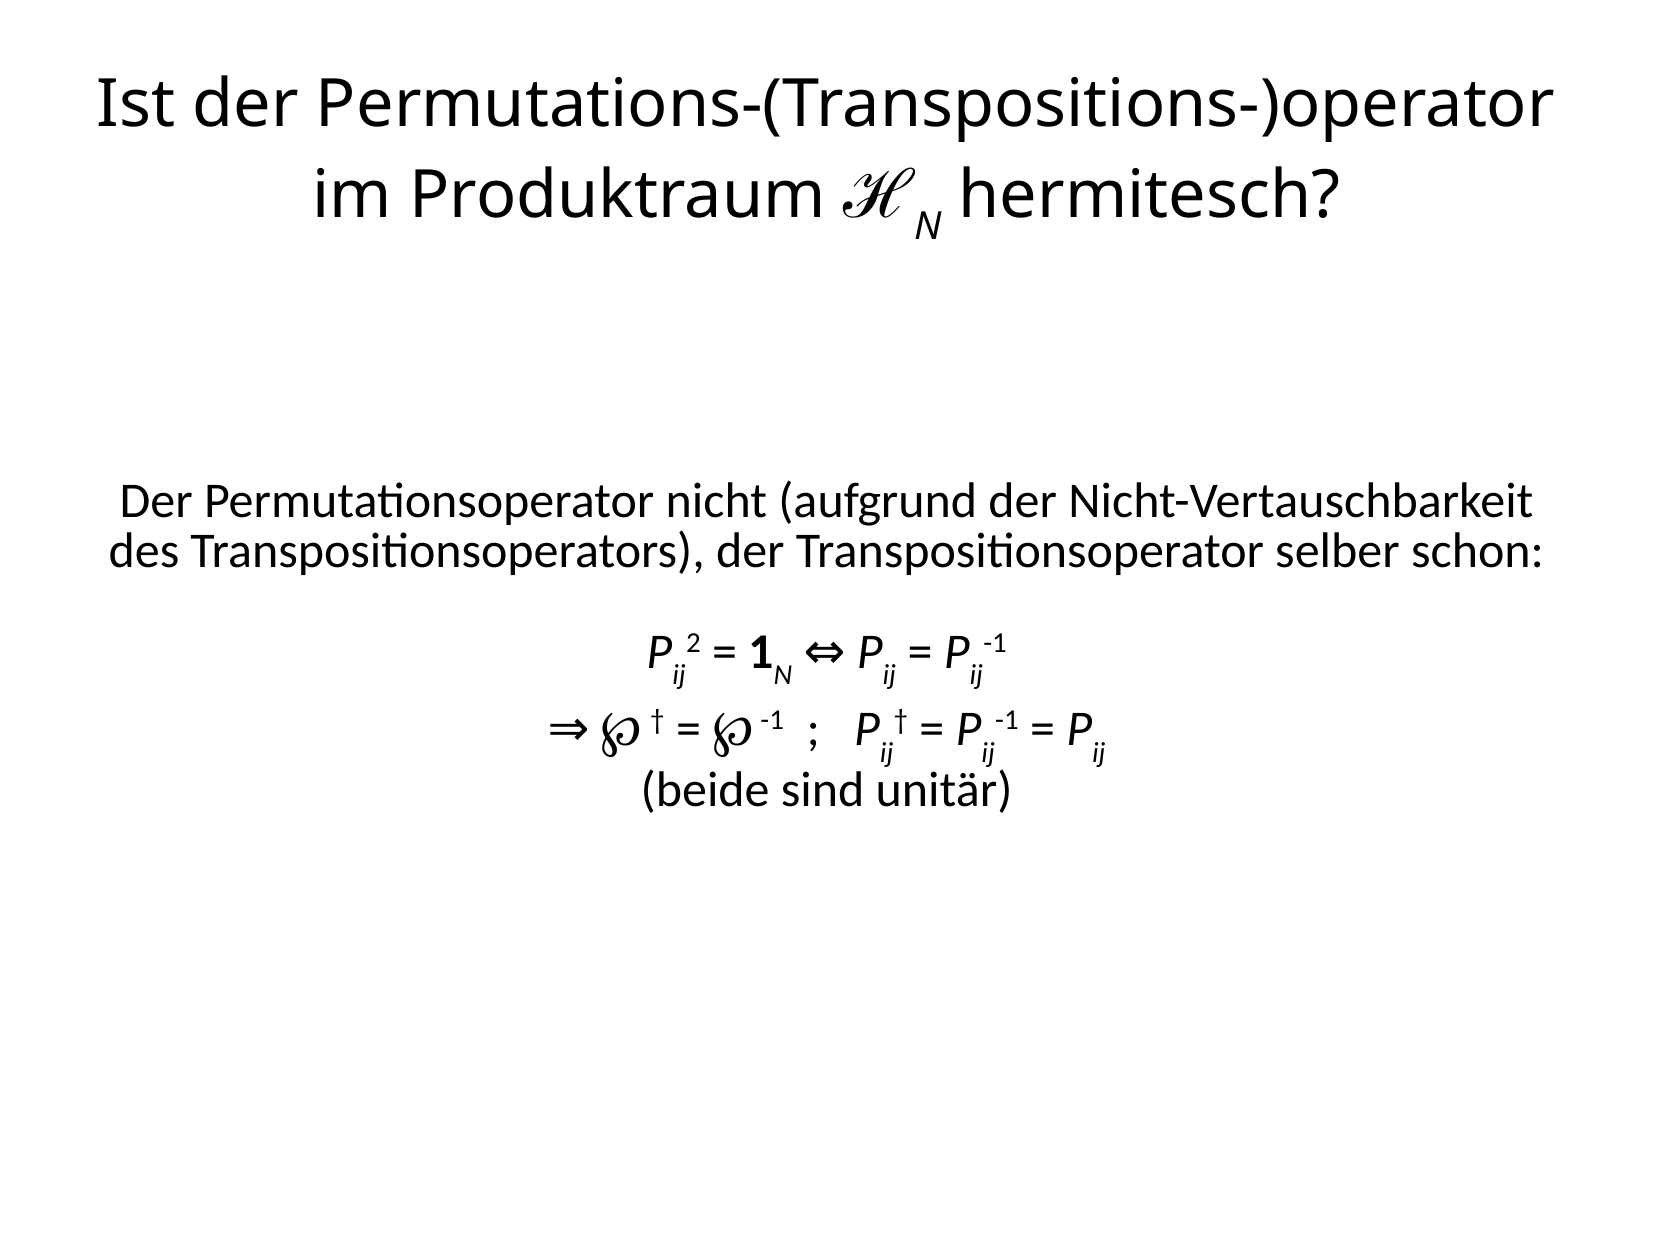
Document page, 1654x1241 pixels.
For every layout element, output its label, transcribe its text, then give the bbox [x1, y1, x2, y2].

title Ist der Permutations-(Transpositions-)operator im Produktraum ℋN hermitesch? [82, 49, 1571, 257]
subtitle Der Permutationsoperator nicht (aufgrund der Nicht-Vertauschbarkeit des Transpositionsoperators), der Transpositionsoperator selber schon: Pij2 = 1N ⇔ Pij = Pij-1 ⇒ ℘ † = ℘ -1 ; Pij† = Pij-1 = Pij (beide sind unitär) [82, 290, 1571, 1010]
